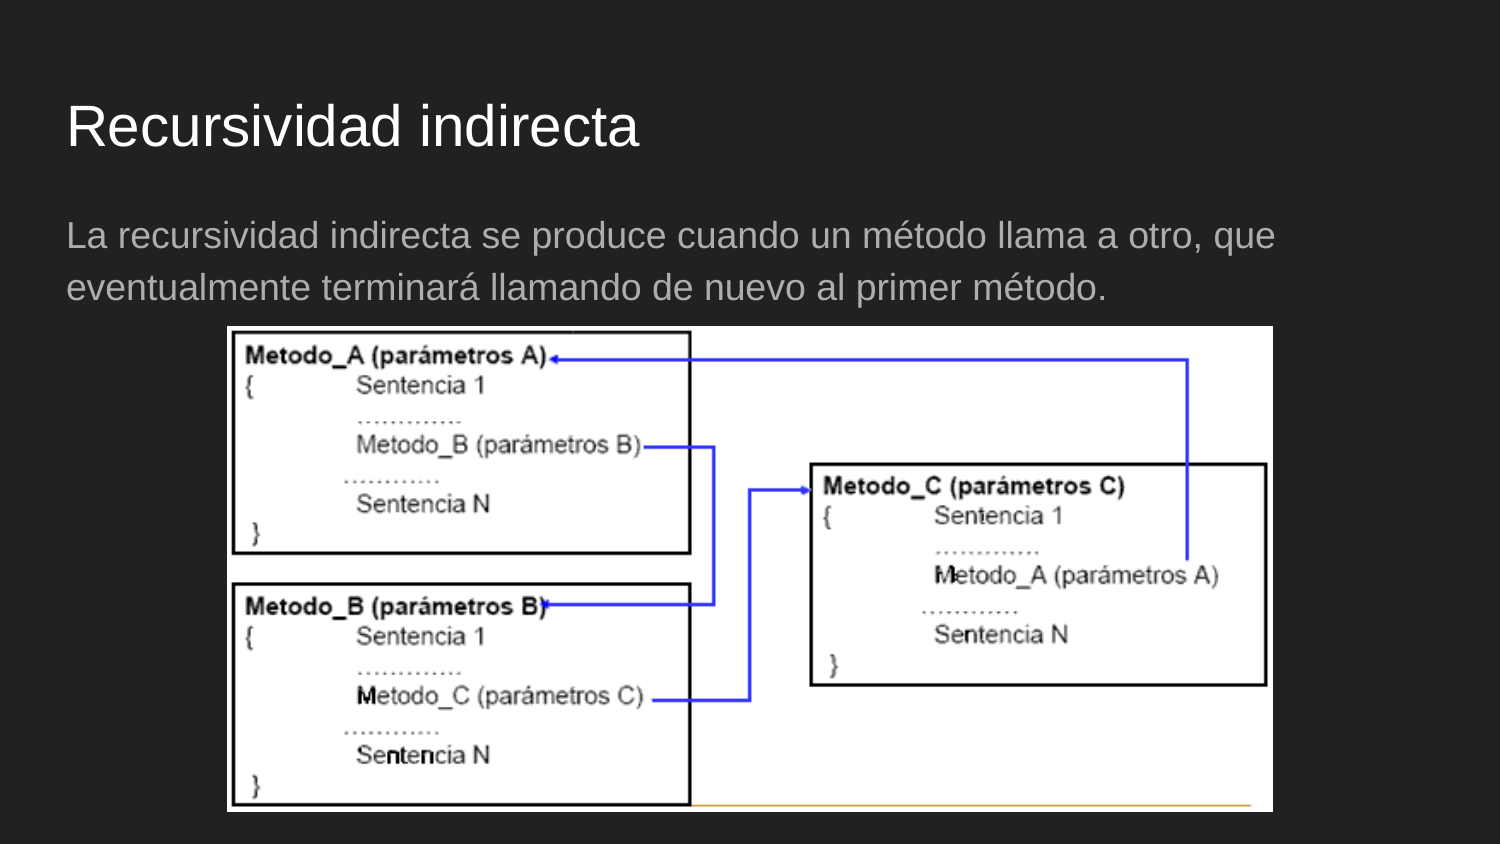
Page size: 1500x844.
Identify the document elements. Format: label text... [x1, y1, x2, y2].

picture [227, 326, 1273, 812]
title Recursividad indirecta [51, 72, 1449, 167]
list La recursividad indirecta se produce cuando un método llama a otro, que eventualmente terminará llamando de nuevo al primer método. [51, 189, 1449, 750]
